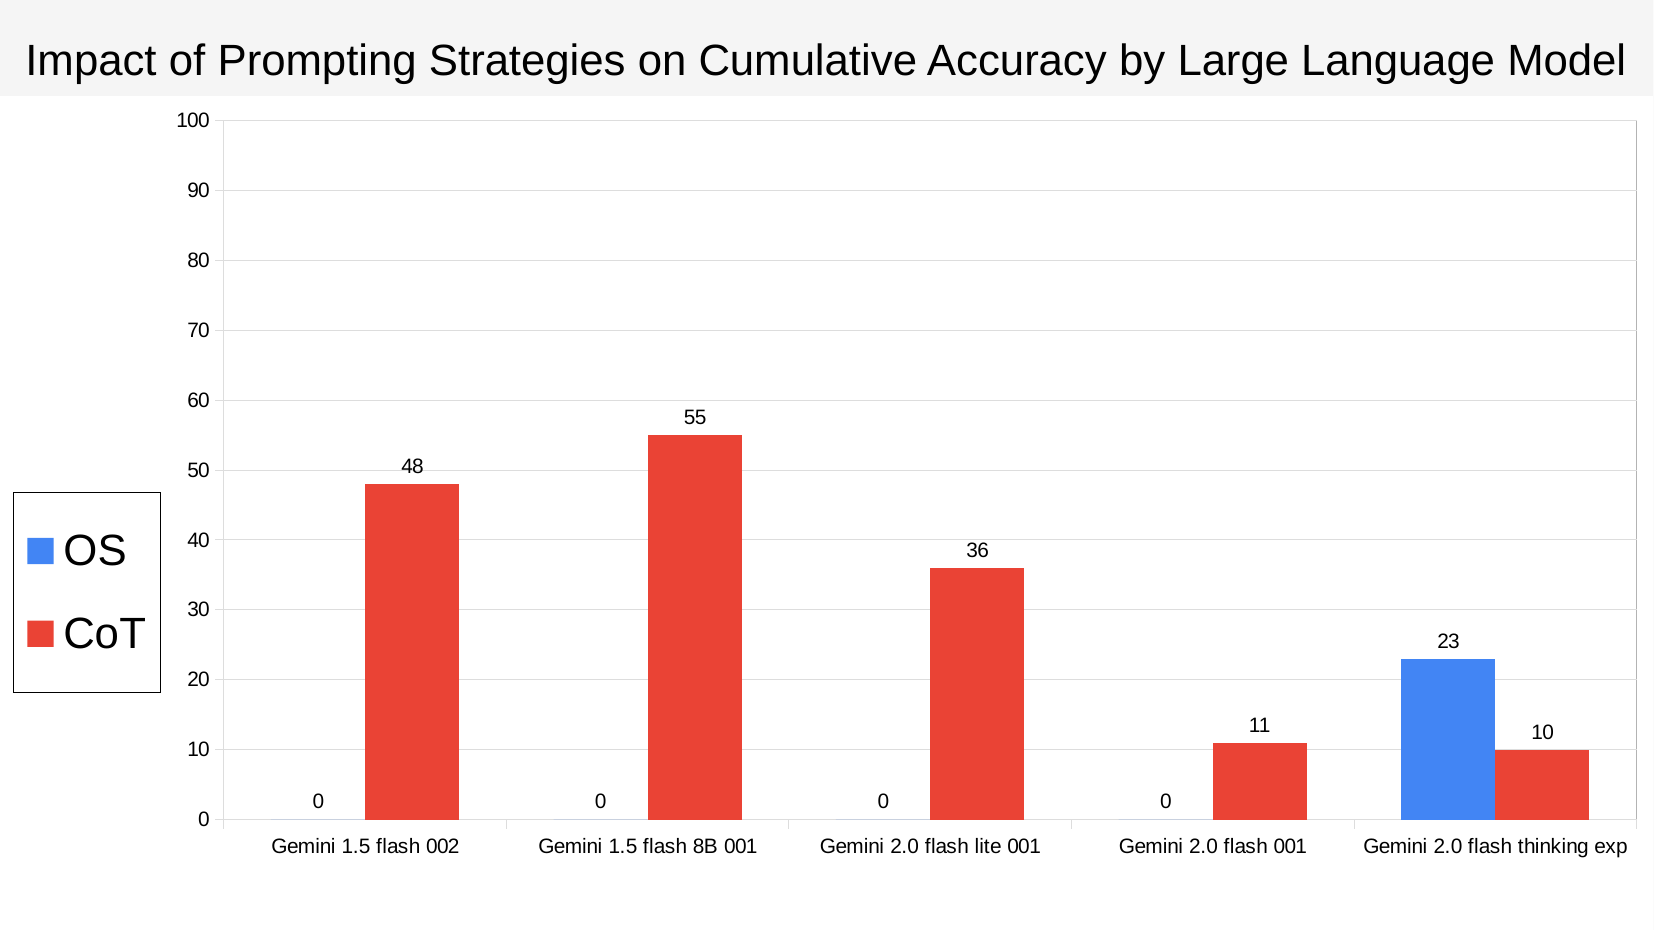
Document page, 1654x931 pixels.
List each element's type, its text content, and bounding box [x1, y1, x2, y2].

title Impact of Prompting Strategies on Cumulative Accuracy by Large Language Model [0, 29, 1654, 92]
chart [0, 96, 1653, 931]
